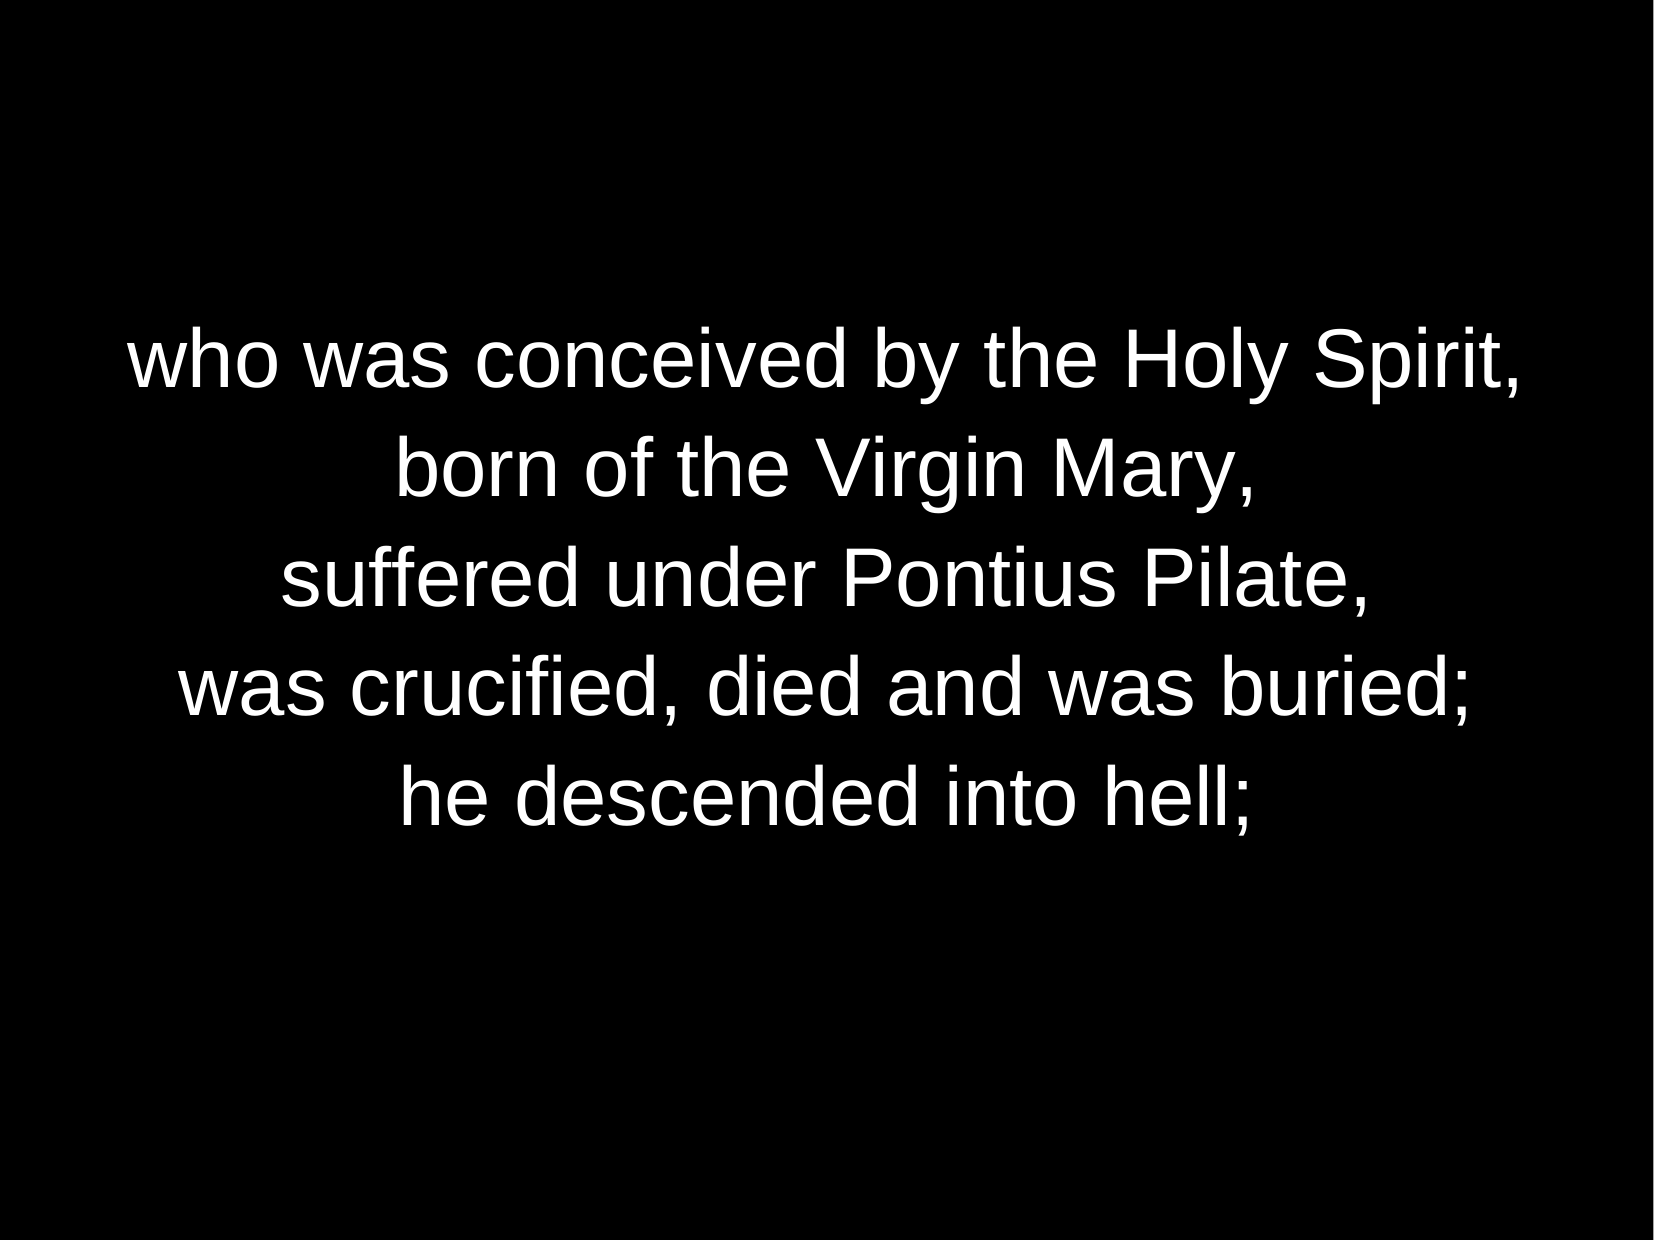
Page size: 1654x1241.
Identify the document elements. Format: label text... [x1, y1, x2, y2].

list who was conceived by the Holy Spirit, born of the Virgin Mary, suffered under Pontius Pilate, was crucified, died and was buried; he descended into hell; [0, 307, 1654, 1241]
